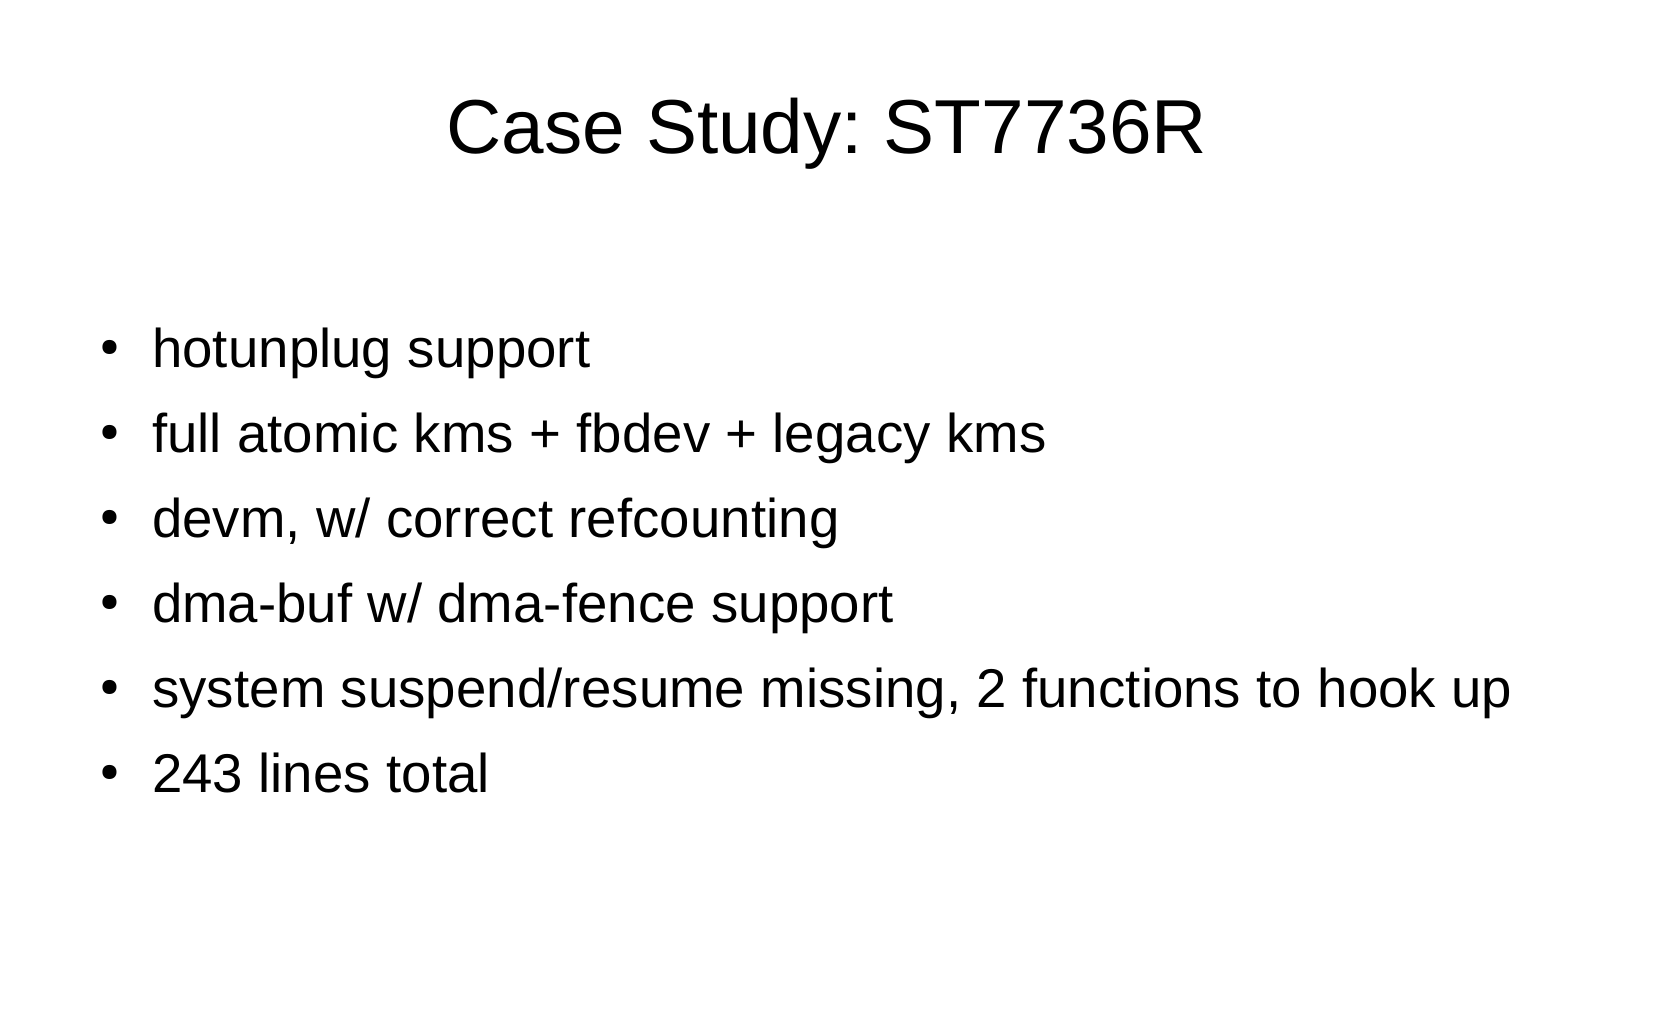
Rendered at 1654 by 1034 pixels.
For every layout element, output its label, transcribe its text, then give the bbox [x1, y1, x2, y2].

title Case Study: ST7736R [82, 41, 1571, 214]
list hotunplug support full atomic kms + fbdev + legacy kms devm, w/ correct refcounting dma-buf w/ dma-fence support system suspend/resume missing, 2 functions to hook up 243 lines total [82, 317, 1571, 809]
